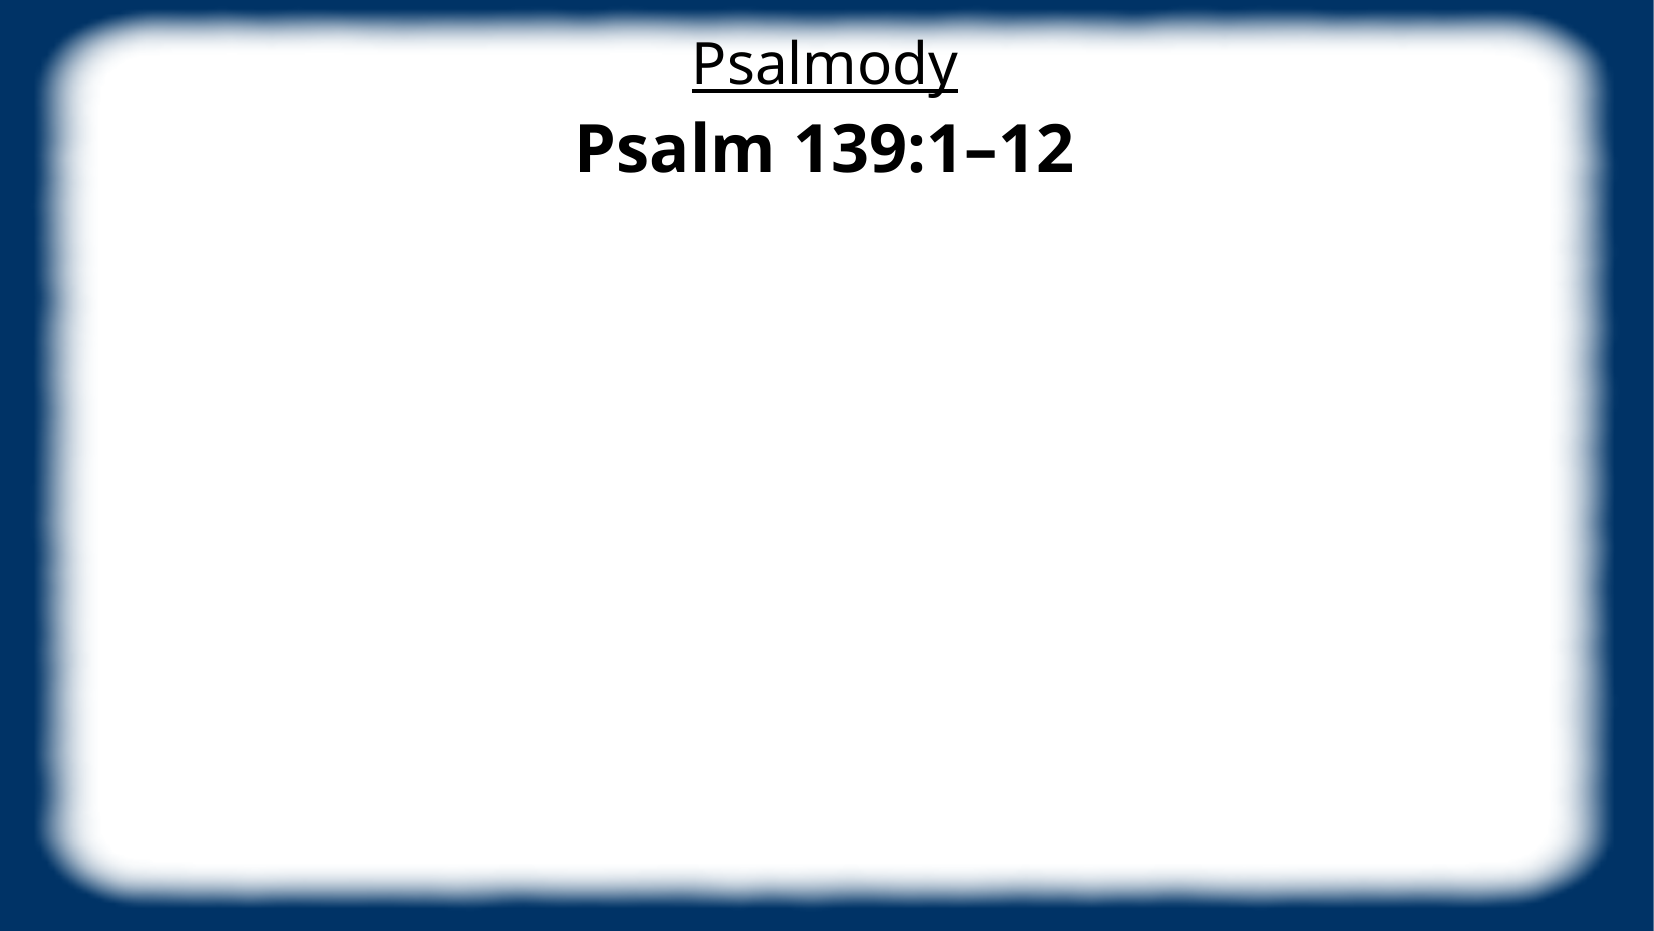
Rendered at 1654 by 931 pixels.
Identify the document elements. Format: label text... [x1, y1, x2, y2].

picture [0, 0, 1654, 931]
text_box Psalmody Psalm 139:1–12 [75, 15, 1576, 196]
